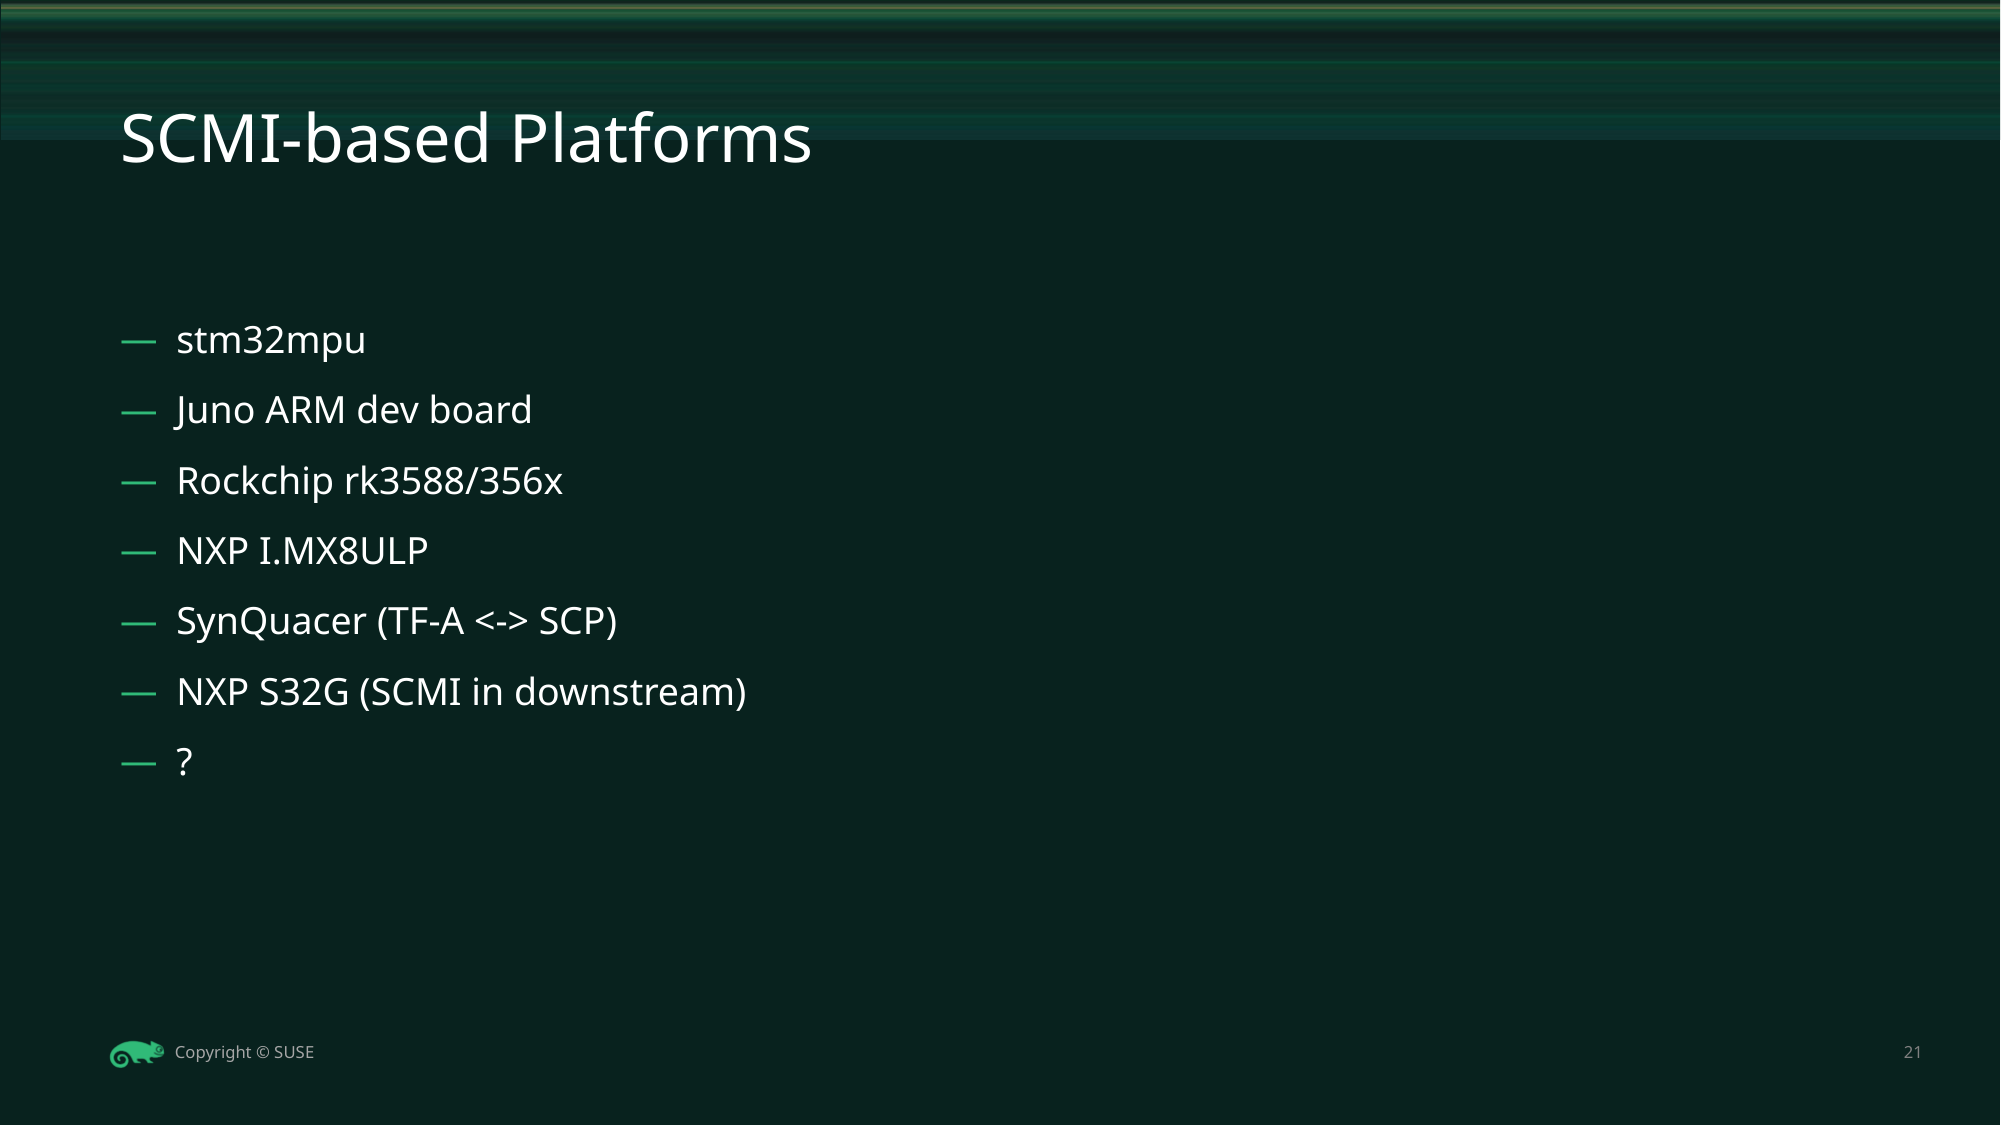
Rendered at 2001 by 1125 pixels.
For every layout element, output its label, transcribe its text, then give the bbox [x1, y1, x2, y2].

picture [1, 0, 2001, 140]
list stm32mpu Juno ARM dev board Rockchip rk3588/356x NXP I.MX8ULP SynQuacer (TF-A <-> SCP) NXP S32G (SCMI in downstream) ? [120, 311, 1923, 825]
picture [99, 1031, 175, 1074]
title SCMI-based Platforms [120, 103, 1880, 179]
